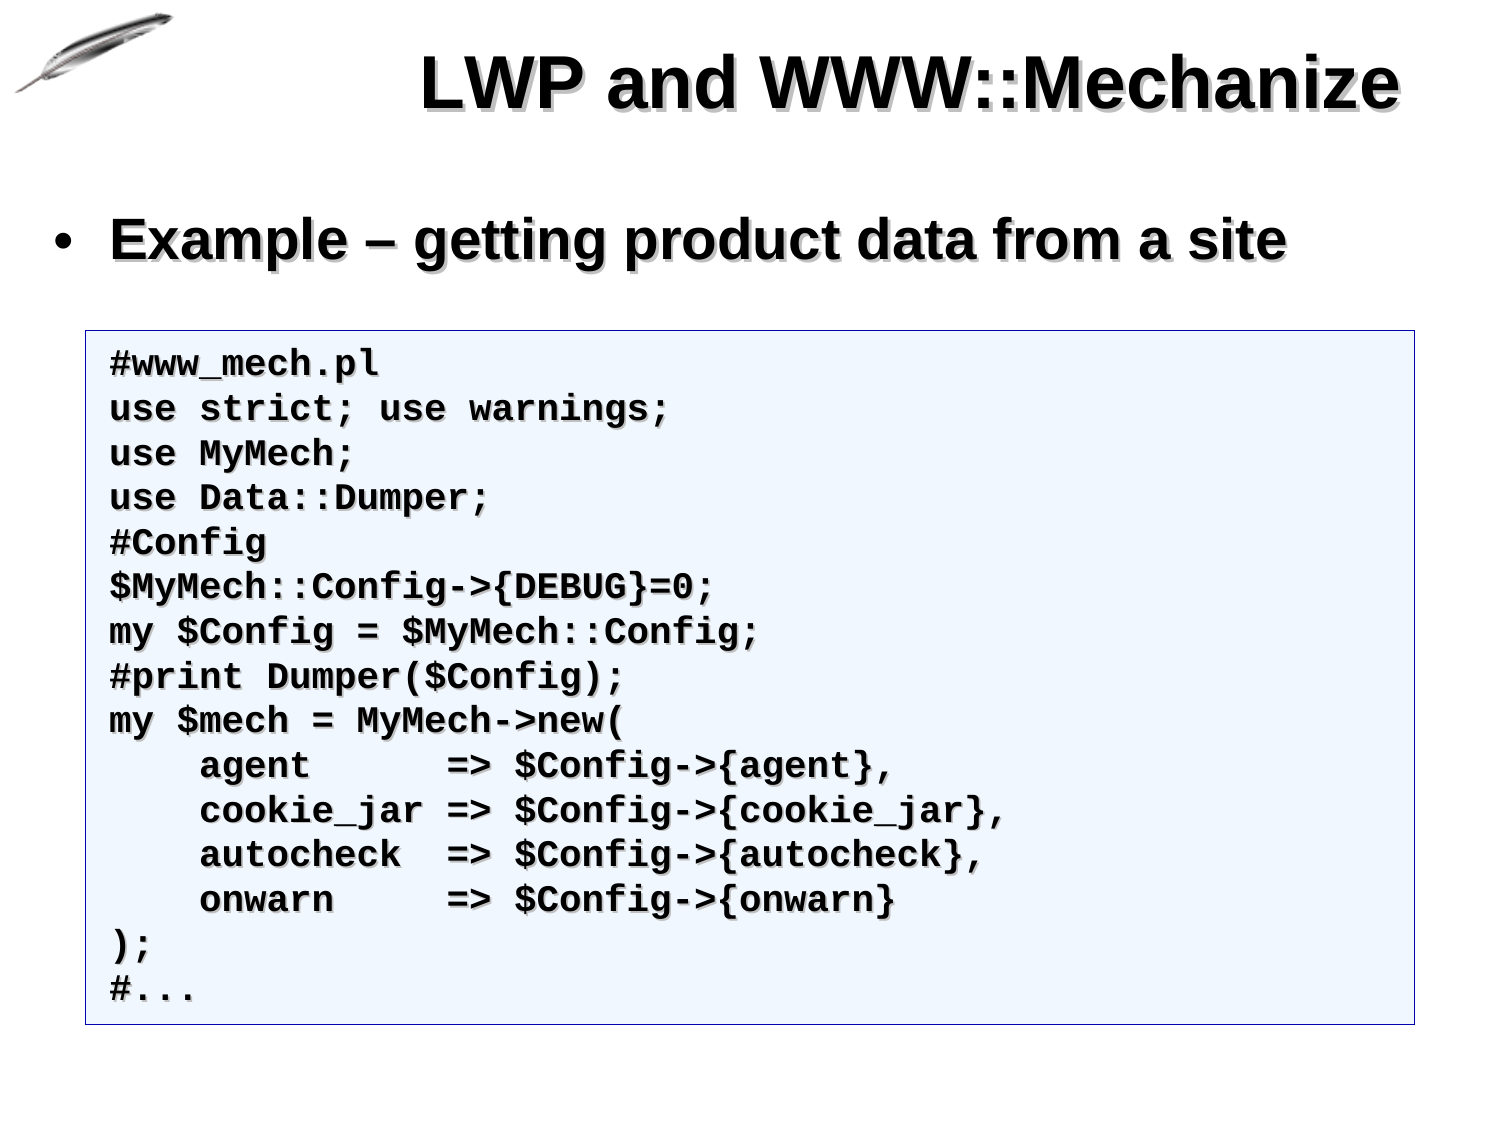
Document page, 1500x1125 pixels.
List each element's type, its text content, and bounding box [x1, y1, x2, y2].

picture [11, 11, 179, 95]
list Example – getting product data from a site [53, 207, 1447, 1084]
text_box #www_mech.pl use strict; use warnings; use MyMech; use Data::Dumper; #Config $MyMech::Config->{DEBUG}=0; my $Config = $MyMech::Config; #print Dumper($Config); my $mech = MyMech->new( agent => $Config->{agent}, cookie_jar => $Config->{cookie_jar}, autocheck => $Config->{autocheck}, onwarn => $Config->{onwarn} ); #... [85, 330, 1415, 1025]
title LWP and WWW::Mechanize [419, 0, 1459, 176]
